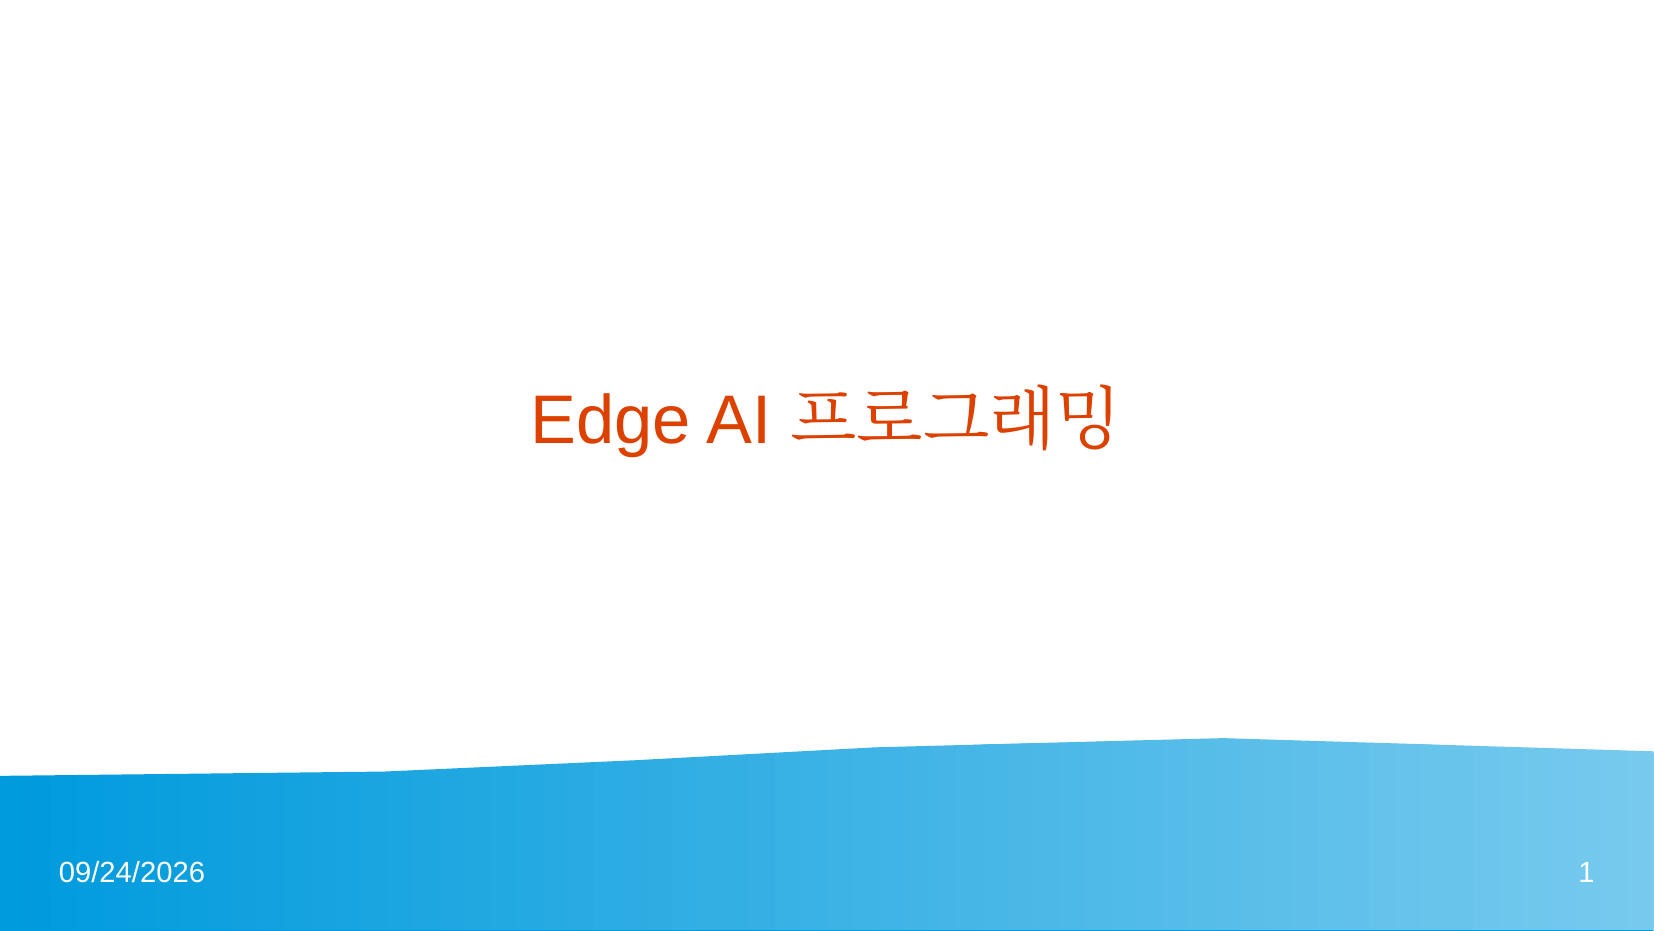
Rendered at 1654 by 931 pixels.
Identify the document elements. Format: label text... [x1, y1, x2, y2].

title Edge AI 프로그래밍 [88, 324, 1565, 502]
